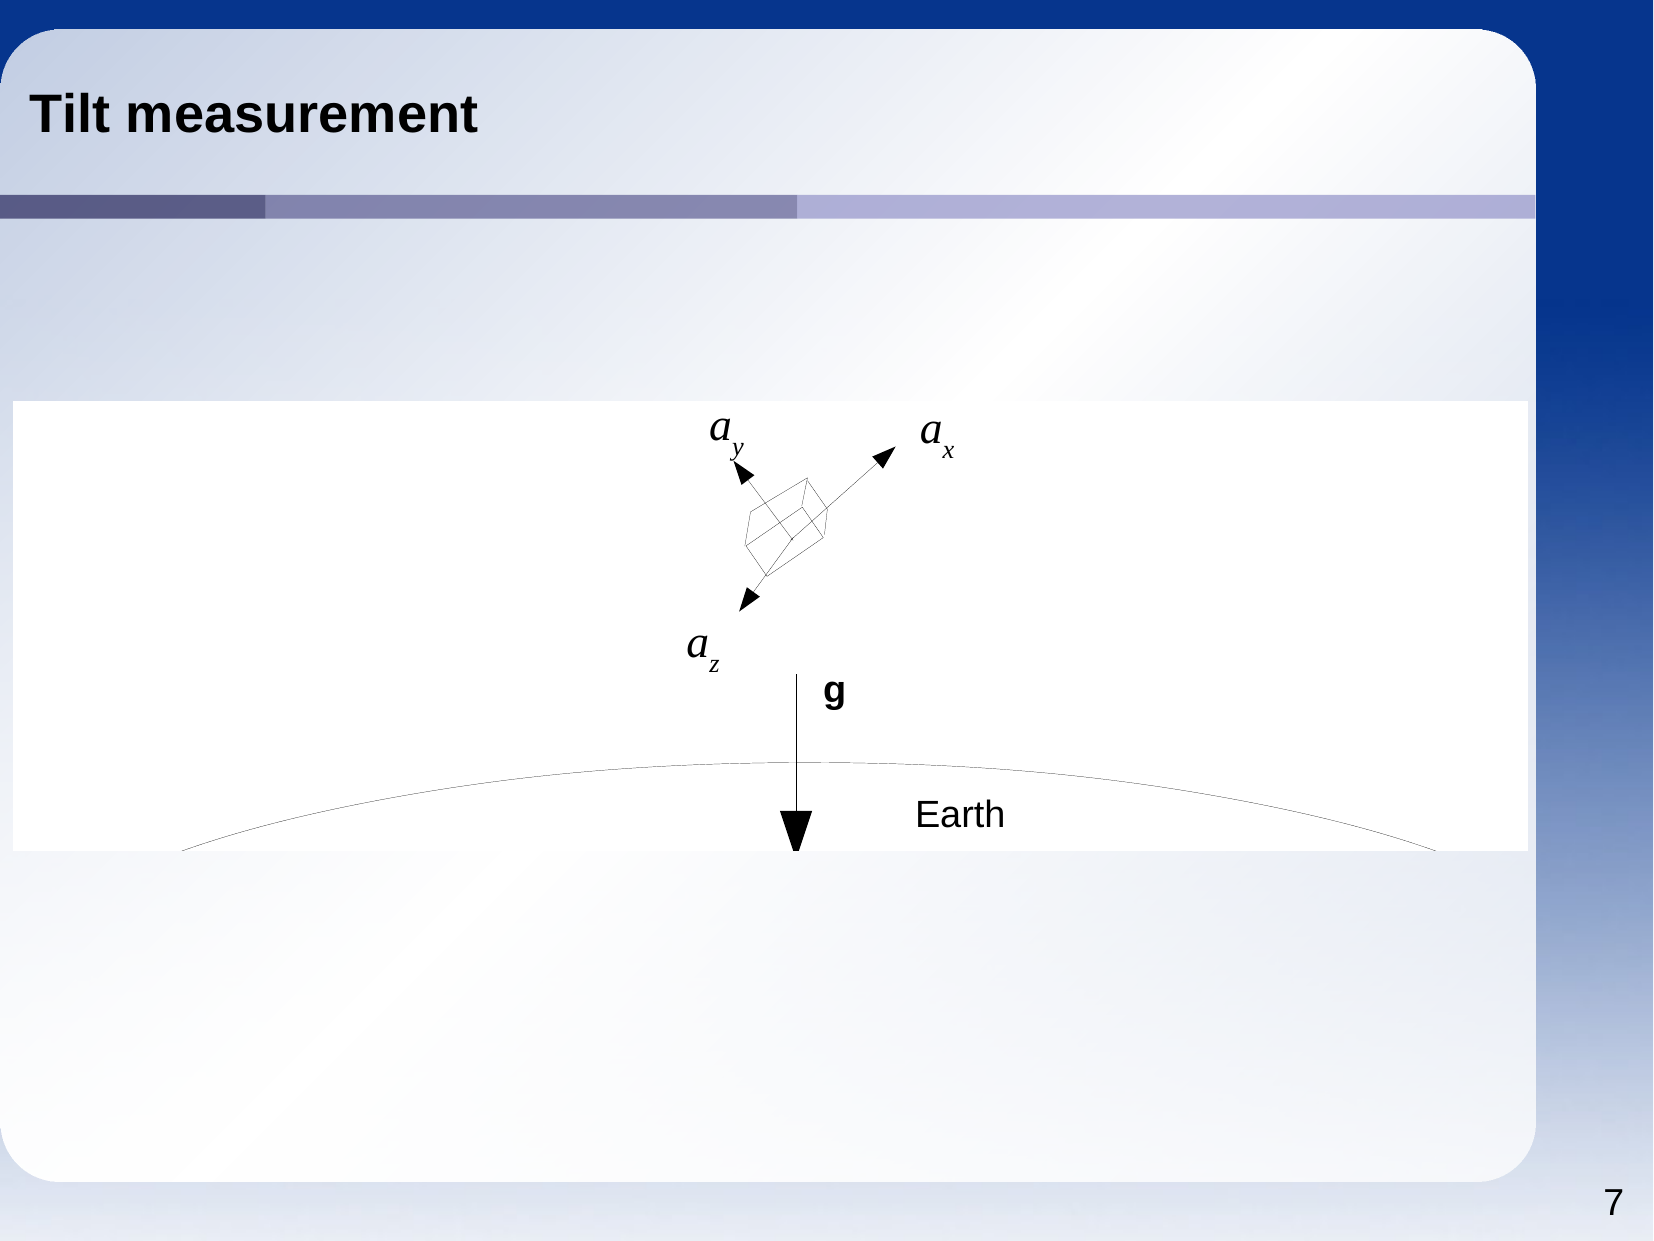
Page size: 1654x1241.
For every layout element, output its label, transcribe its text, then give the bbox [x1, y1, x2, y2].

picture [0, 0, 1654, 1241]
chart [12, 400, 1528, 851]
title Tilt measurement [29, 49, 1506, 178]
